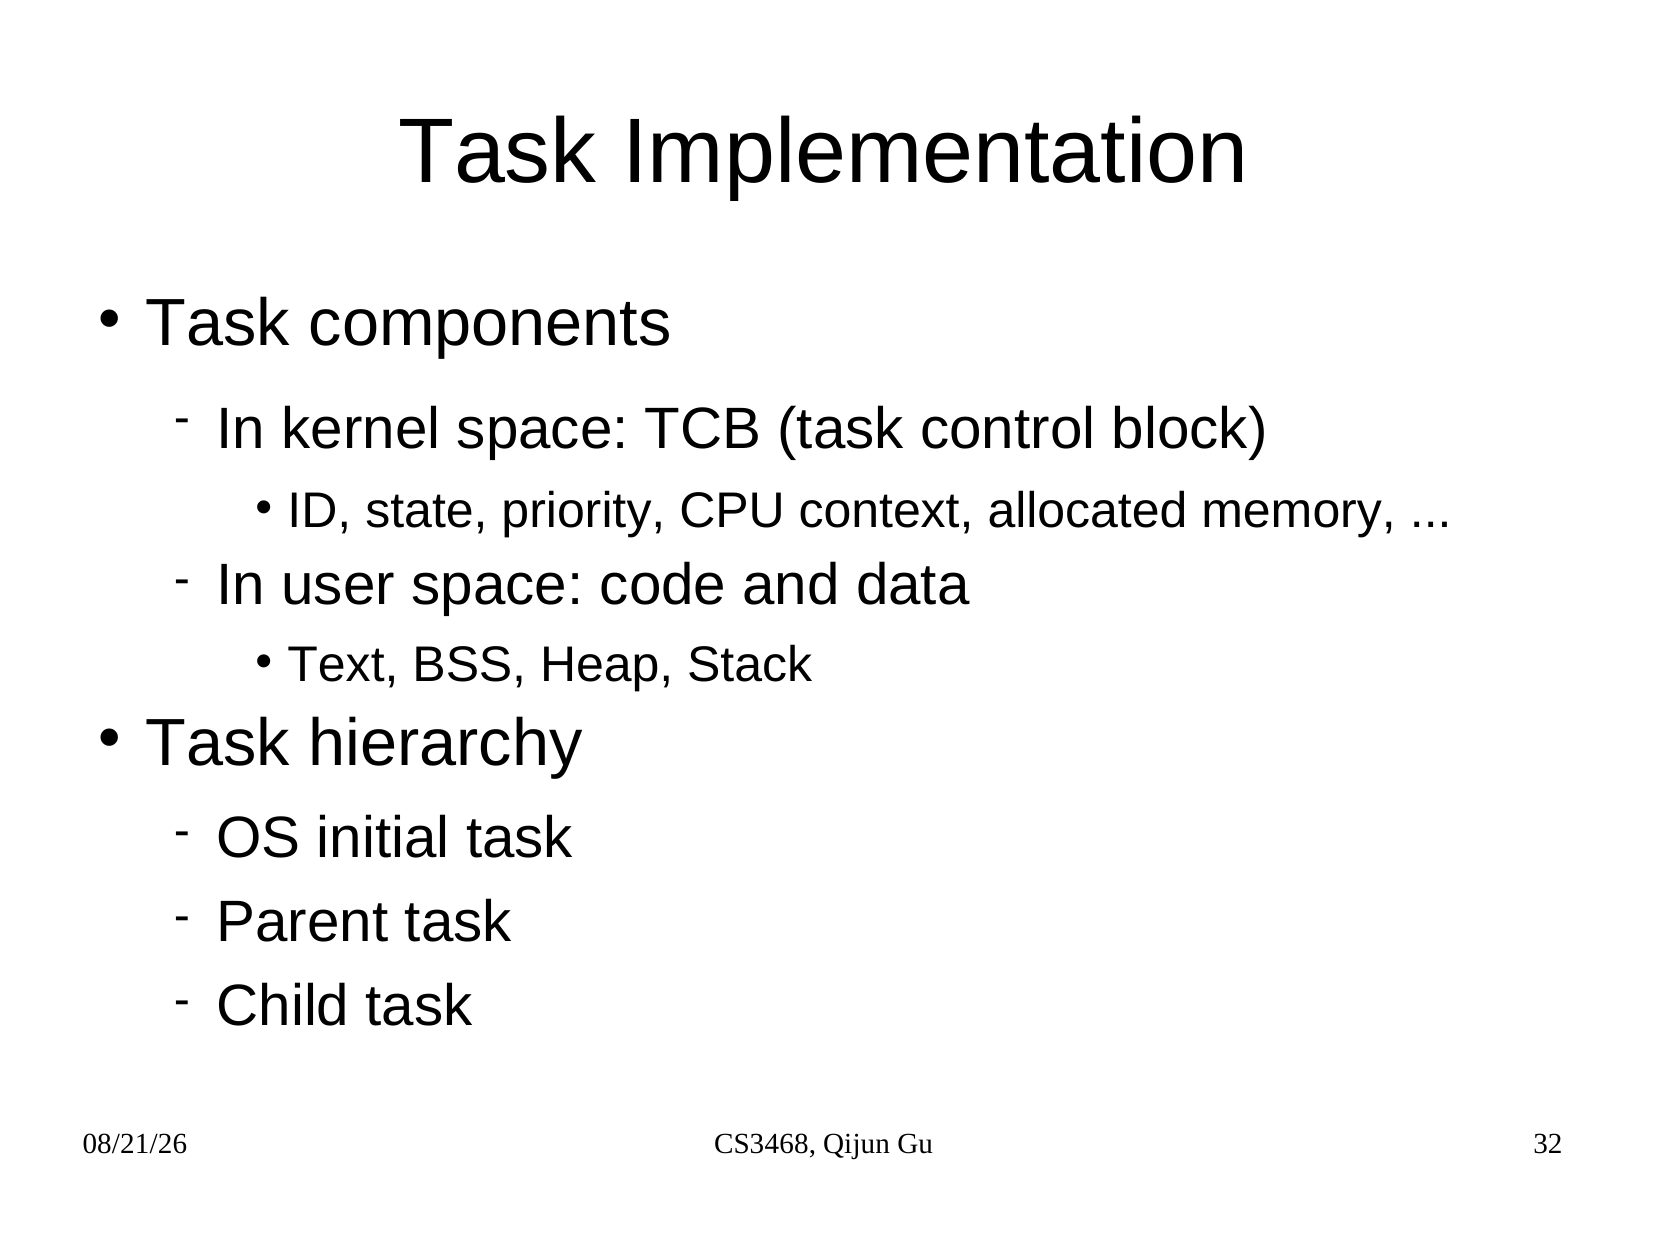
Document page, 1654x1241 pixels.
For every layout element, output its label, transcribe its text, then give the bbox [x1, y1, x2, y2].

title Task Implementation [82, 56, 1566, 245]
list Task components In kernel space: TCB (task control block)‏ ID, state, priority, CPU context, allocated memory, ... In user space: code and data Text, BSS, Heap, Stack Task hierarchy OS initial task Parent task Child task [82, 290, 1566, 1090]
